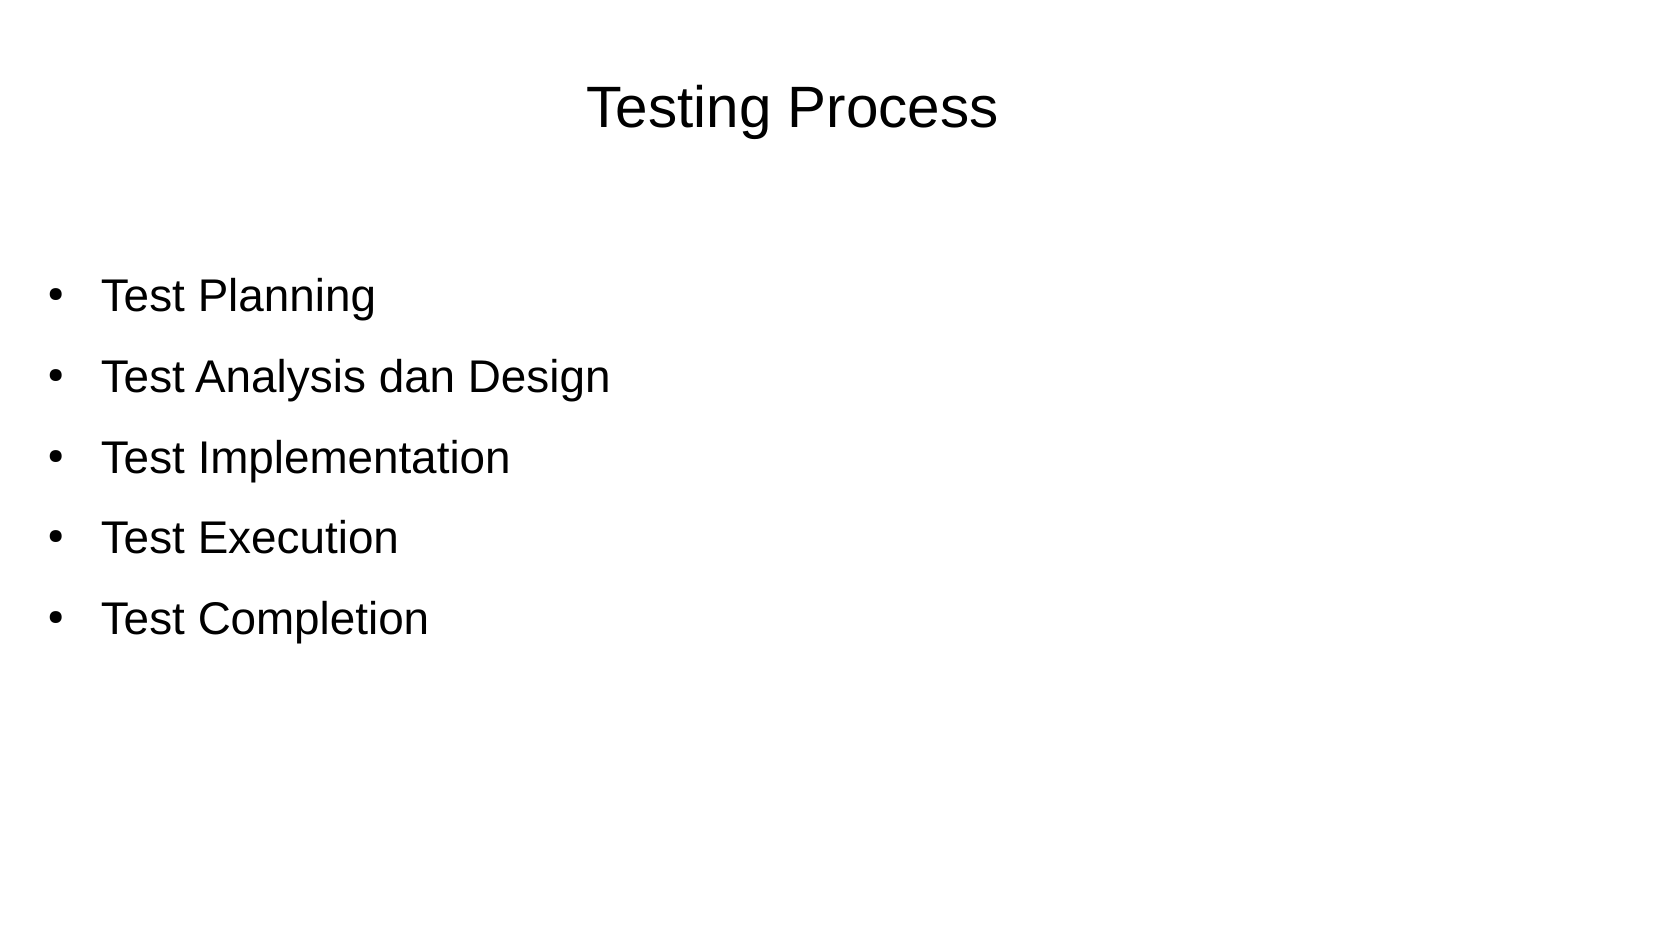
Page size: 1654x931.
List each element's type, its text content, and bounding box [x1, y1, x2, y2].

title Testing Process [56, 30, 1546, 186]
list Test Planning Test Analysis dan Design Test Implementation Test Execution Test Completion [30, 270, 1084, 720]
